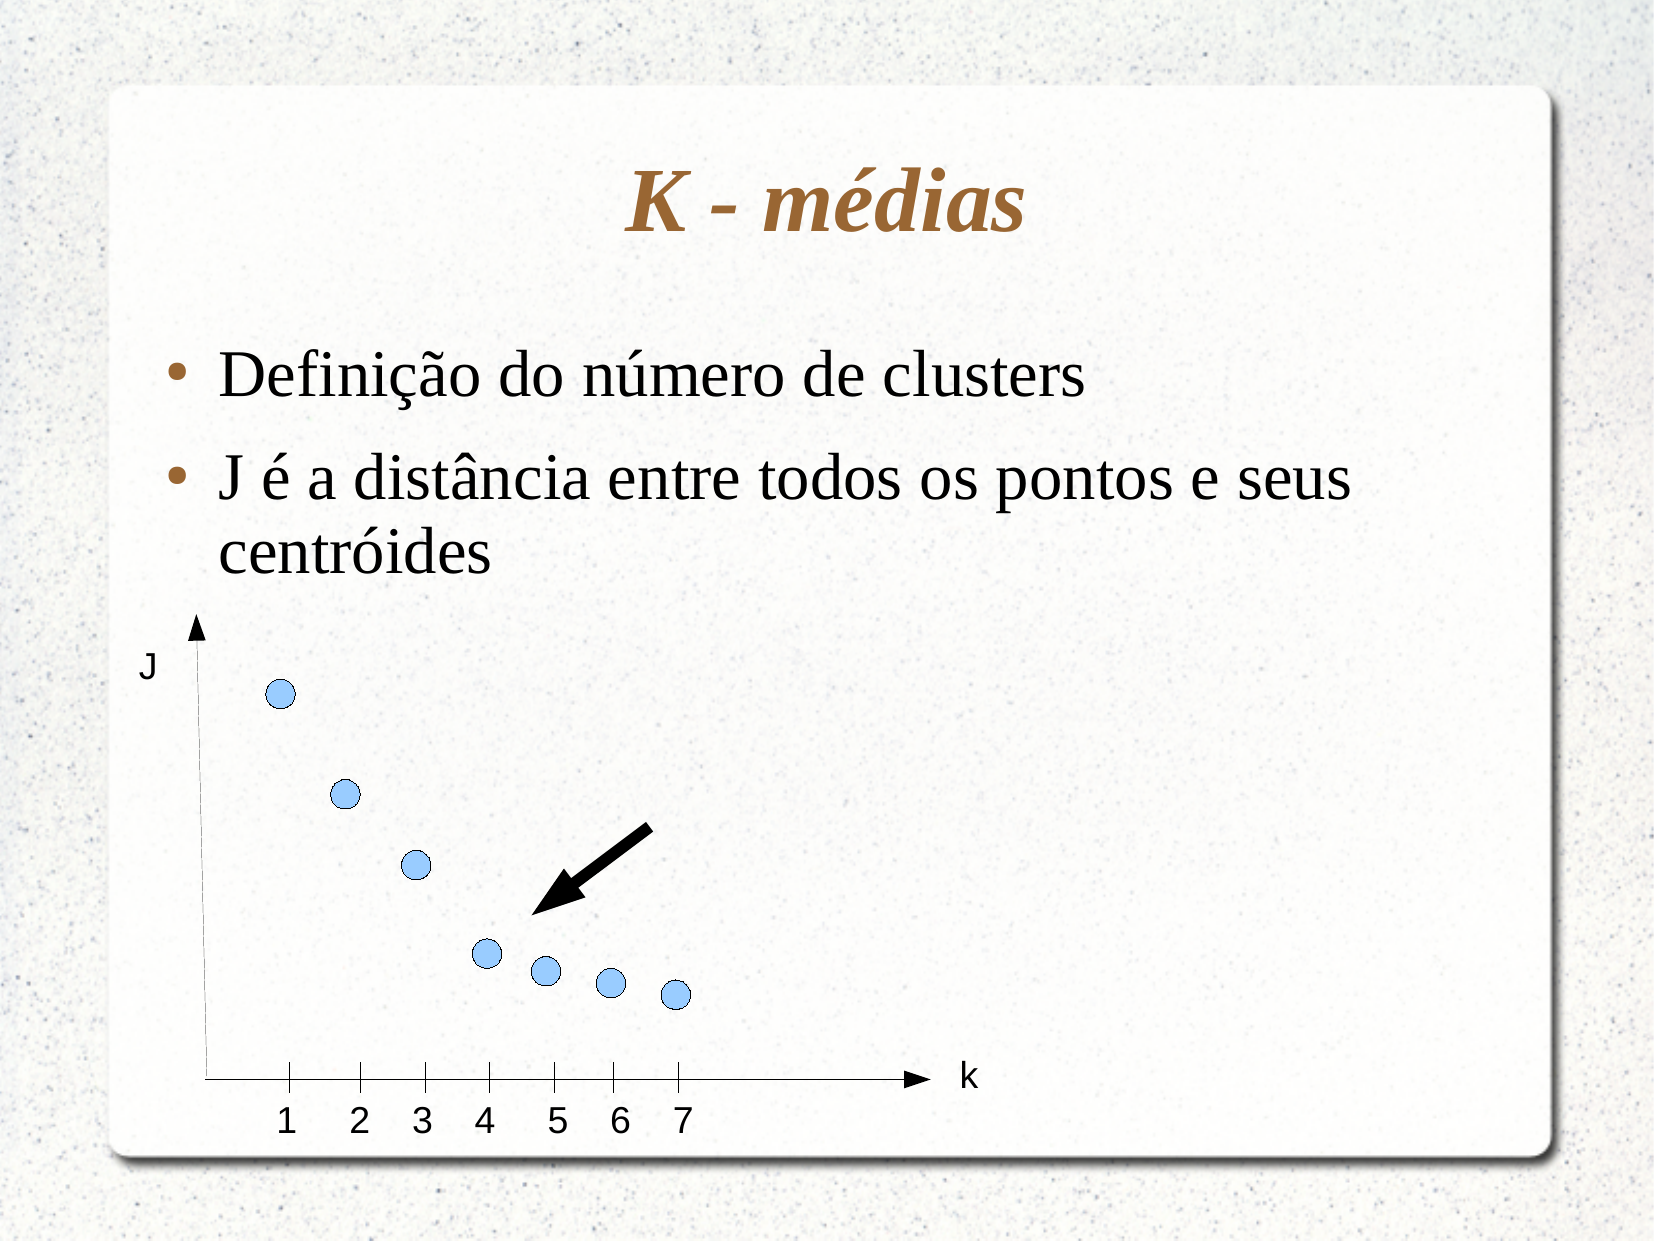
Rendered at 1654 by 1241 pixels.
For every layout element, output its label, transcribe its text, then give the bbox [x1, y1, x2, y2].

text_box [472, 938, 502, 969]
picture [0, 0, 1654, 1241]
text_box k [944, 1047, 1152, 1105]
text_box [596, 968, 626, 998]
title K - médias [118, 96, 1536, 304]
text_box 1 2 3 4 5 6 7 [230, 1092, 880, 1150]
text_box [401, 850, 431, 880]
text_box [330, 779, 361, 809]
text_box [661, 979, 691, 1010]
list Definição do número de clusters J é a distância entre todos os pontos e seus centróides [147, 336, 1506, 1241]
text_box J [124, 637, 184, 754]
text_box [531, 956, 561, 986]
text_box [265, 679, 296, 709]
